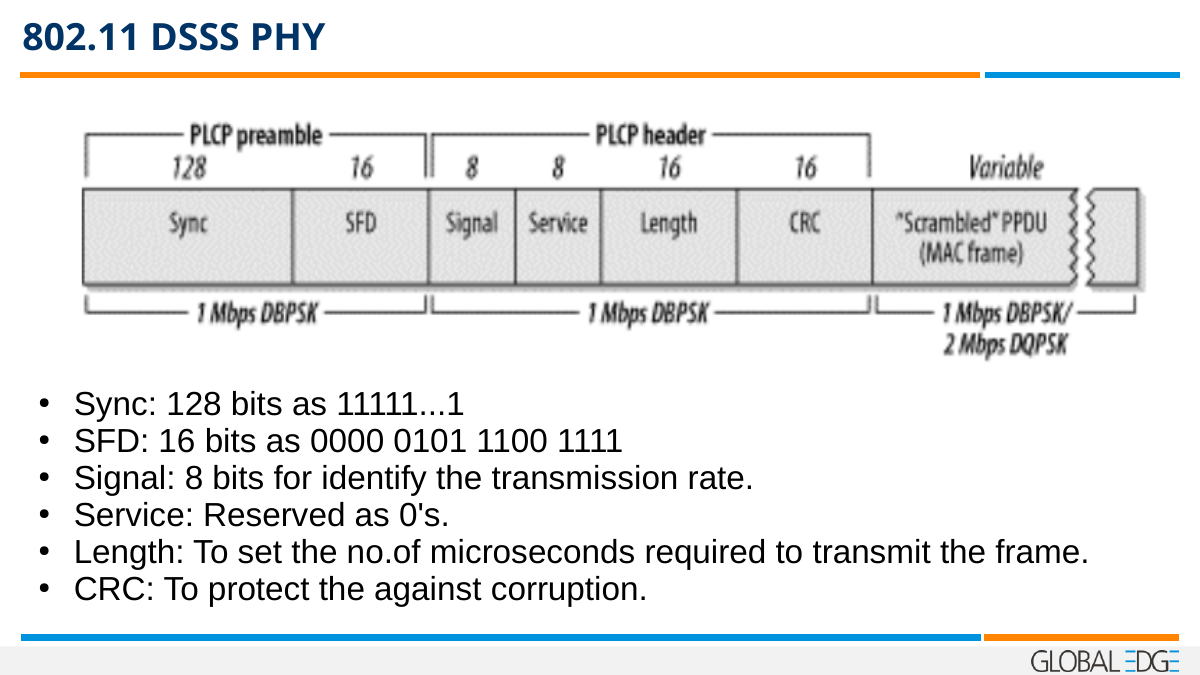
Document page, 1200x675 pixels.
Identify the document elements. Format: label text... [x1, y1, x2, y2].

picture [23, 82, 1181, 390]
text_box Sync: 128 bits as 11111...1 SFD: 16 bits as 0000 0101 1100 1111 Signal: 8 bits for identify the transmission rate. Service: Reserved as 0's. Length: To set the no.of microseconds required to transmit the frame. CRC: To protect the against corruption. [23, 377, 1158, 618]
title 802.11 DSSS PHY [12, 9, 1088, 63]
picture [1031, 650, 1179, 672]
